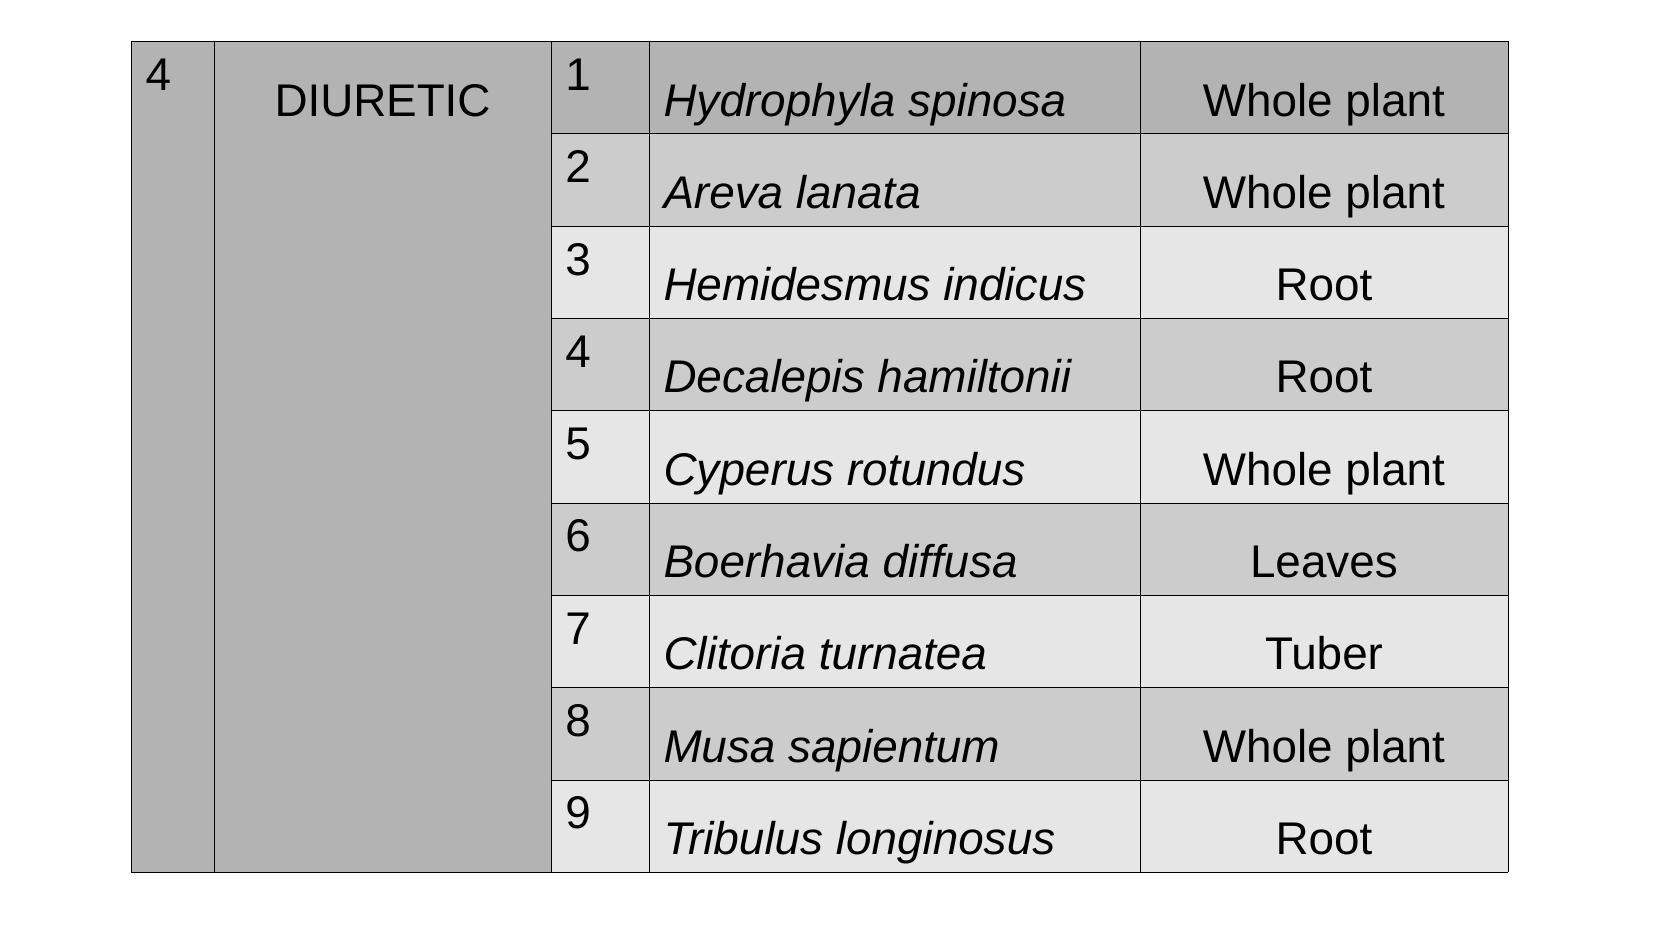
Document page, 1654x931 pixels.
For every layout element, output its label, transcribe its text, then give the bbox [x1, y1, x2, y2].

table_cell Clitoria turnatea [650, 596, 1140, 687]
table_cell Tuber [1141, 596, 1508, 687]
table_cell Musa sapientum [650, 688, 1140, 780]
table_cell Hemidesmus indicus [650, 227, 1140, 318]
table_cell 4 [552, 319, 649, 410]
table_cell Boerhavia diffusa [650, 504, 1140, 595]
table_cell Root [1141, 319, 1508, 410]
table_header Hydrophyla spinosa [650, 42, 1140, 133]
table_cell Areva lanata [650, 134, 1140, 226]
table_cell 3 [552, 227, 649, 318]
table_cell Decalepis hamiltonii [650, 319, 1140, 410]
table_cell Leaves [1141, 504, 1508, 595]
table_cell Tribulus longinosus [650, 781, 1140, 872]
table_cell Root [1141, 781, 1508, 872]
table_cell Root [1141, 227, 1508, 318]
table_cell Whole plant [1141, 411, 1508, 503]
table_cell 6 [552, 504, 649, 595]
table_header 1 [552, 42, 649, 133]
table_cell 5 [552, 411, 649, 503]
table_cell 2 [552, 134, 649, 226]
table_cell Cyperus rotundus [650, 411, 1140, 503]
table_cell Whole plant [1141, 688, 1508, 780]
table_cell Whole plant [1141, 134, 1508, 226]
table_header Whole plant [1141, 42, 1508, 133]
table_header DIURETIC [215, 42, 551, 872]
table_header 4 [132, 42, 214, 872]
table_cell 8 [552, 688, 649, 780]
table_cell 7 [552, 596, 649, 687]
table_cell 9 [552, 781, 649, 872]
